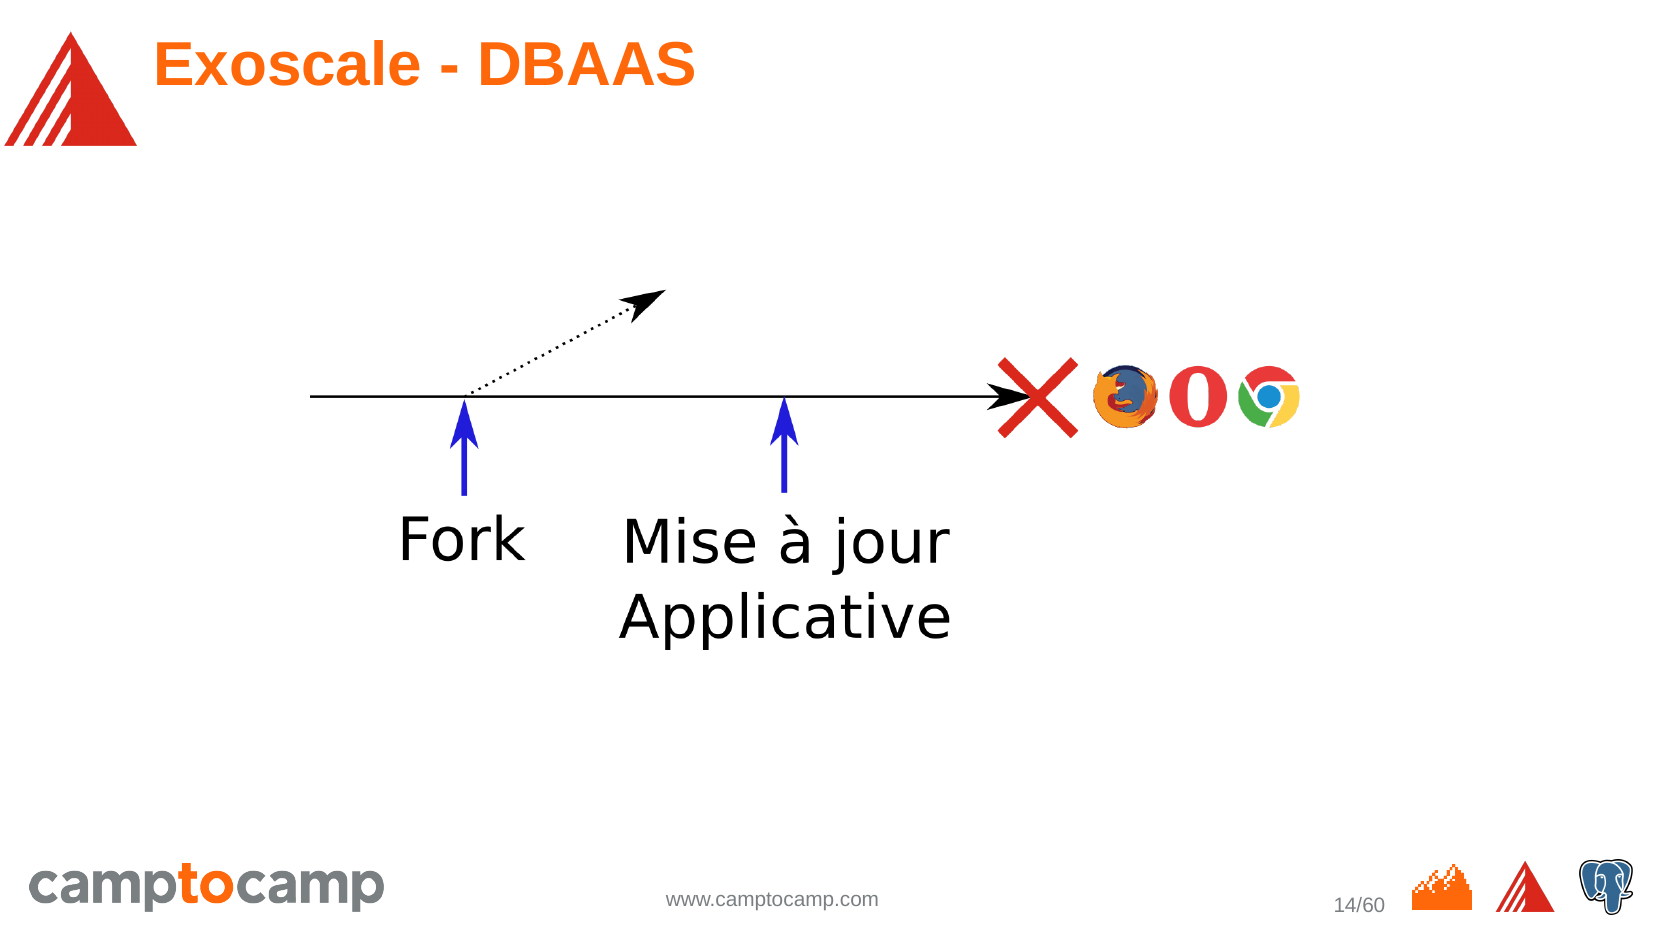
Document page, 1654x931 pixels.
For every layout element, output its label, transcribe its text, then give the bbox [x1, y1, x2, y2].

picture [310, 260, 1485, 650]
picture [1412, 864, 1472, 910]
picture [29, 863, 384, 912]
title Exoscale - DBAAS [153, 29, 1394, 156]
picture [3, 21, 140, 157]
picture [1579, 859, 1633, 915]
picture [1495, 856, 1556, 917]
